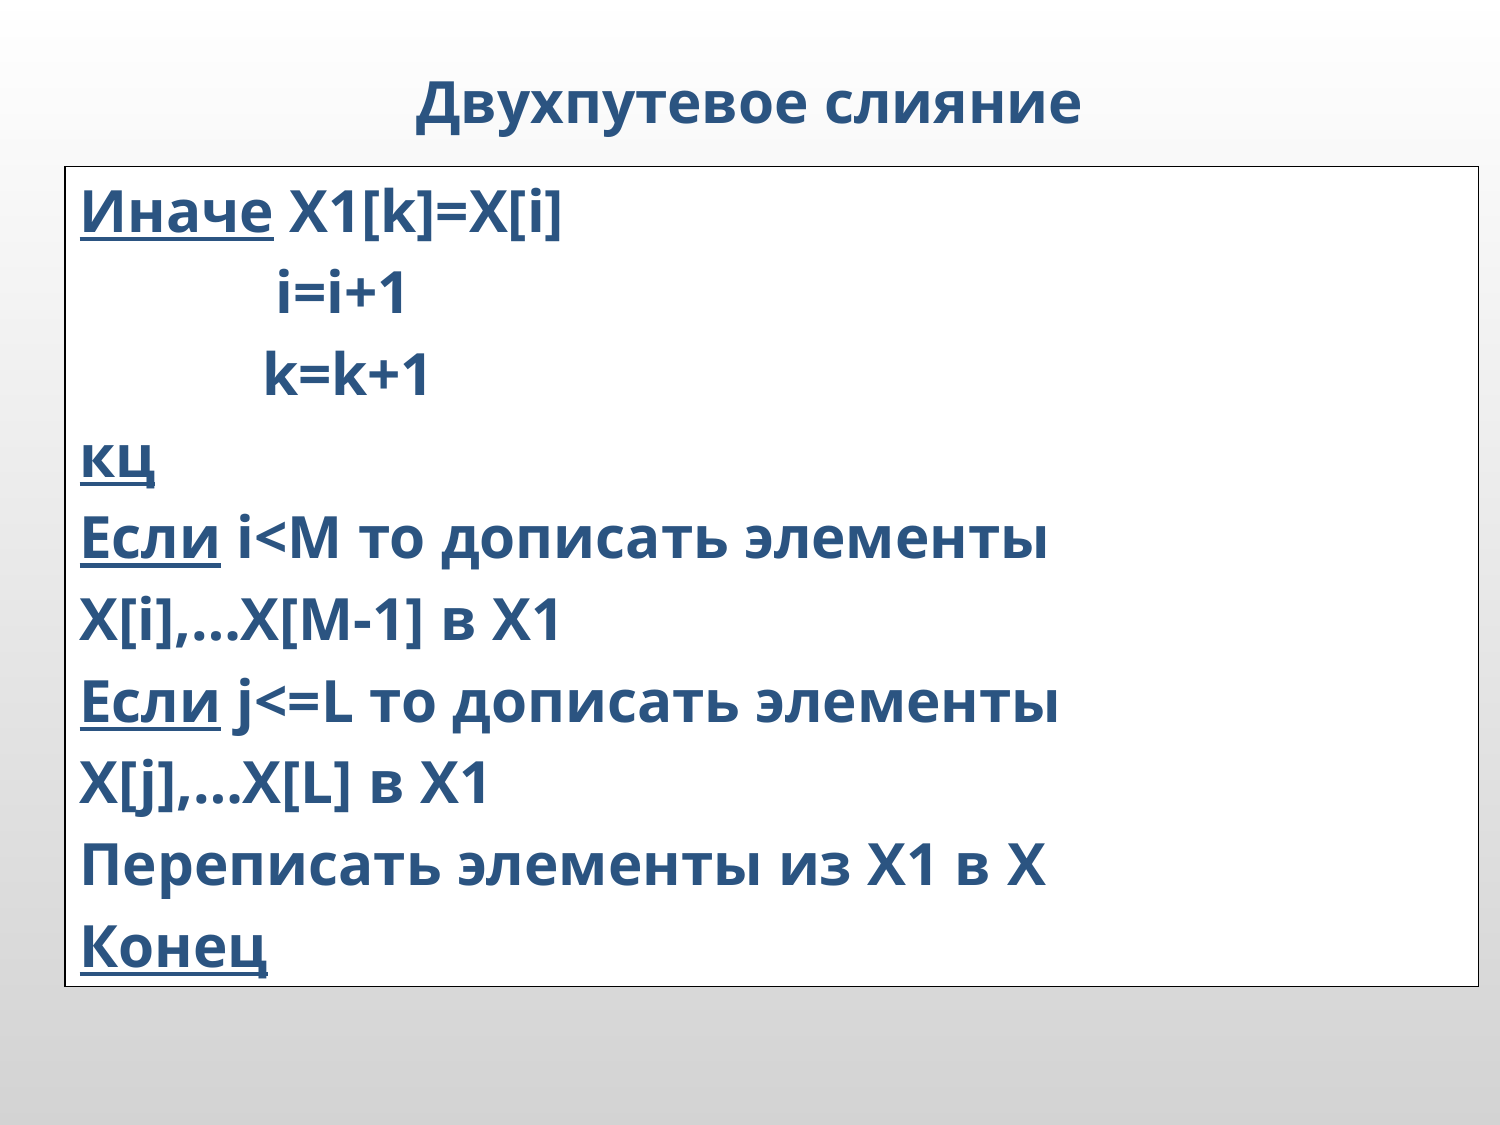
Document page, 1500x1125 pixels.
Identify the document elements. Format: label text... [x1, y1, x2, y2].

text_box Двухпутевое слияние [74, 62, 1425, 138]
text_box Иначе X1[k]=X[i] i=i+1 k=k+1 кц Если i<M то дописать элементы X[i],…X[M-1] в X1 Если j<=L то дописать элементы X[j],…X[L] в X1 Переписать элементы из X1 в X Конец [64, 166, 1479, 987]
